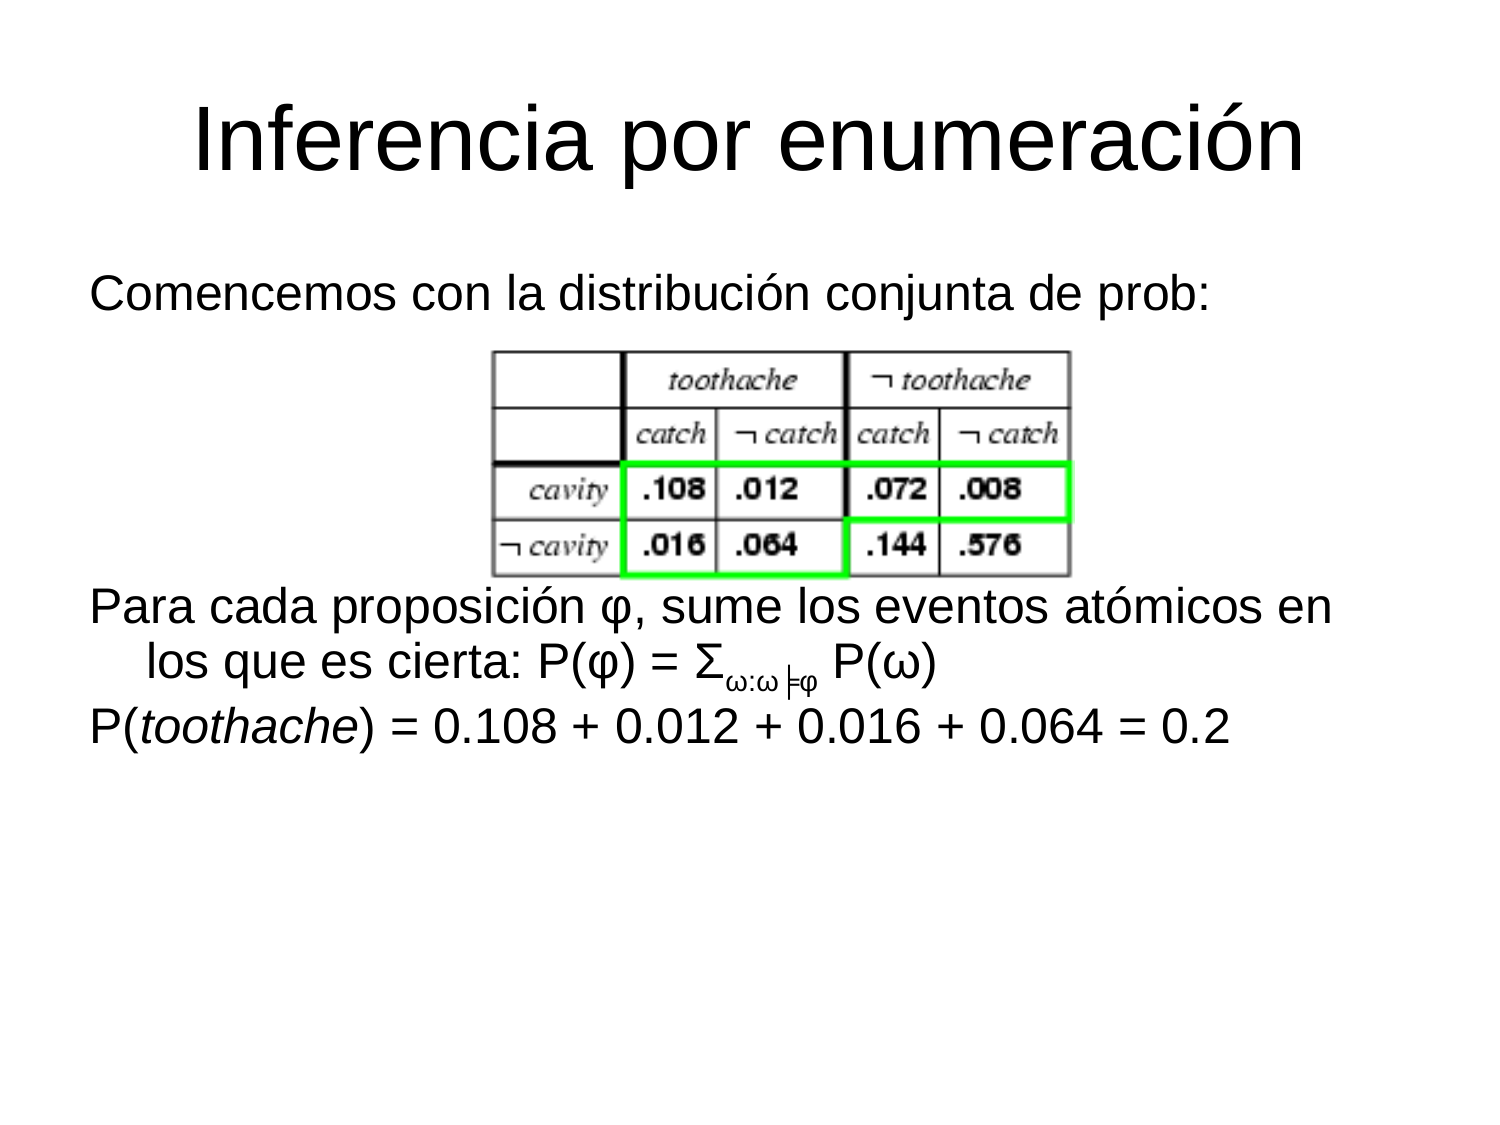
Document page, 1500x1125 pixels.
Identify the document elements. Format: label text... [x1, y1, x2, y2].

picture [487, 349, 1075, 584]
list Comencemos con la distribución conjunta de prob: Para cada proposición φ, sume los eventos atómicos en los que es cierta: P(φ) = Σω:ω╞φ P(ω) P(toothache) = 0.108 + 0.012 + 0.016 + 0.064 = 0.2 [75, 262, 1426, 1125]
title Inferencia por enumeración [75, 45, 1426, 233]
